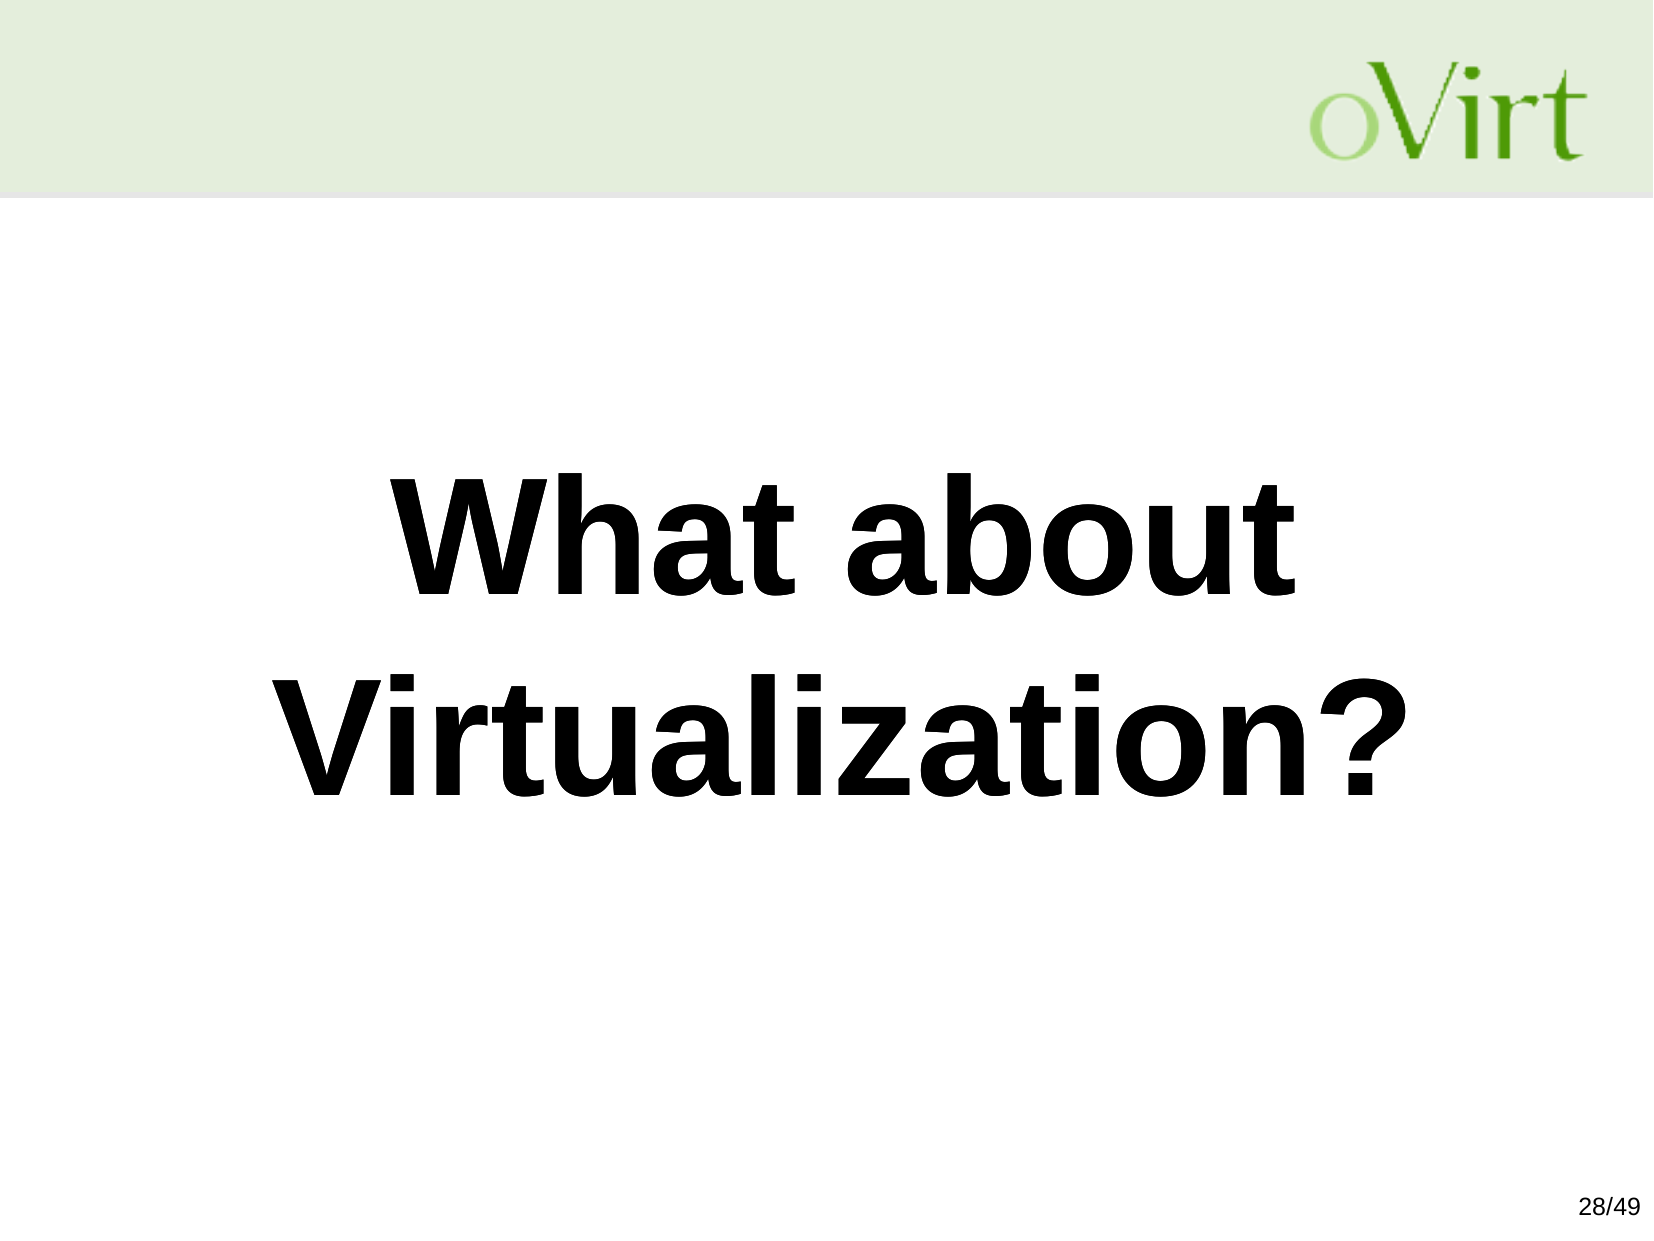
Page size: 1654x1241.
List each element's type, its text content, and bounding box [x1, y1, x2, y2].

picture [1289, 36, 1613, 181]
title What about Virtualization? [205, 428, 1483, 829]
